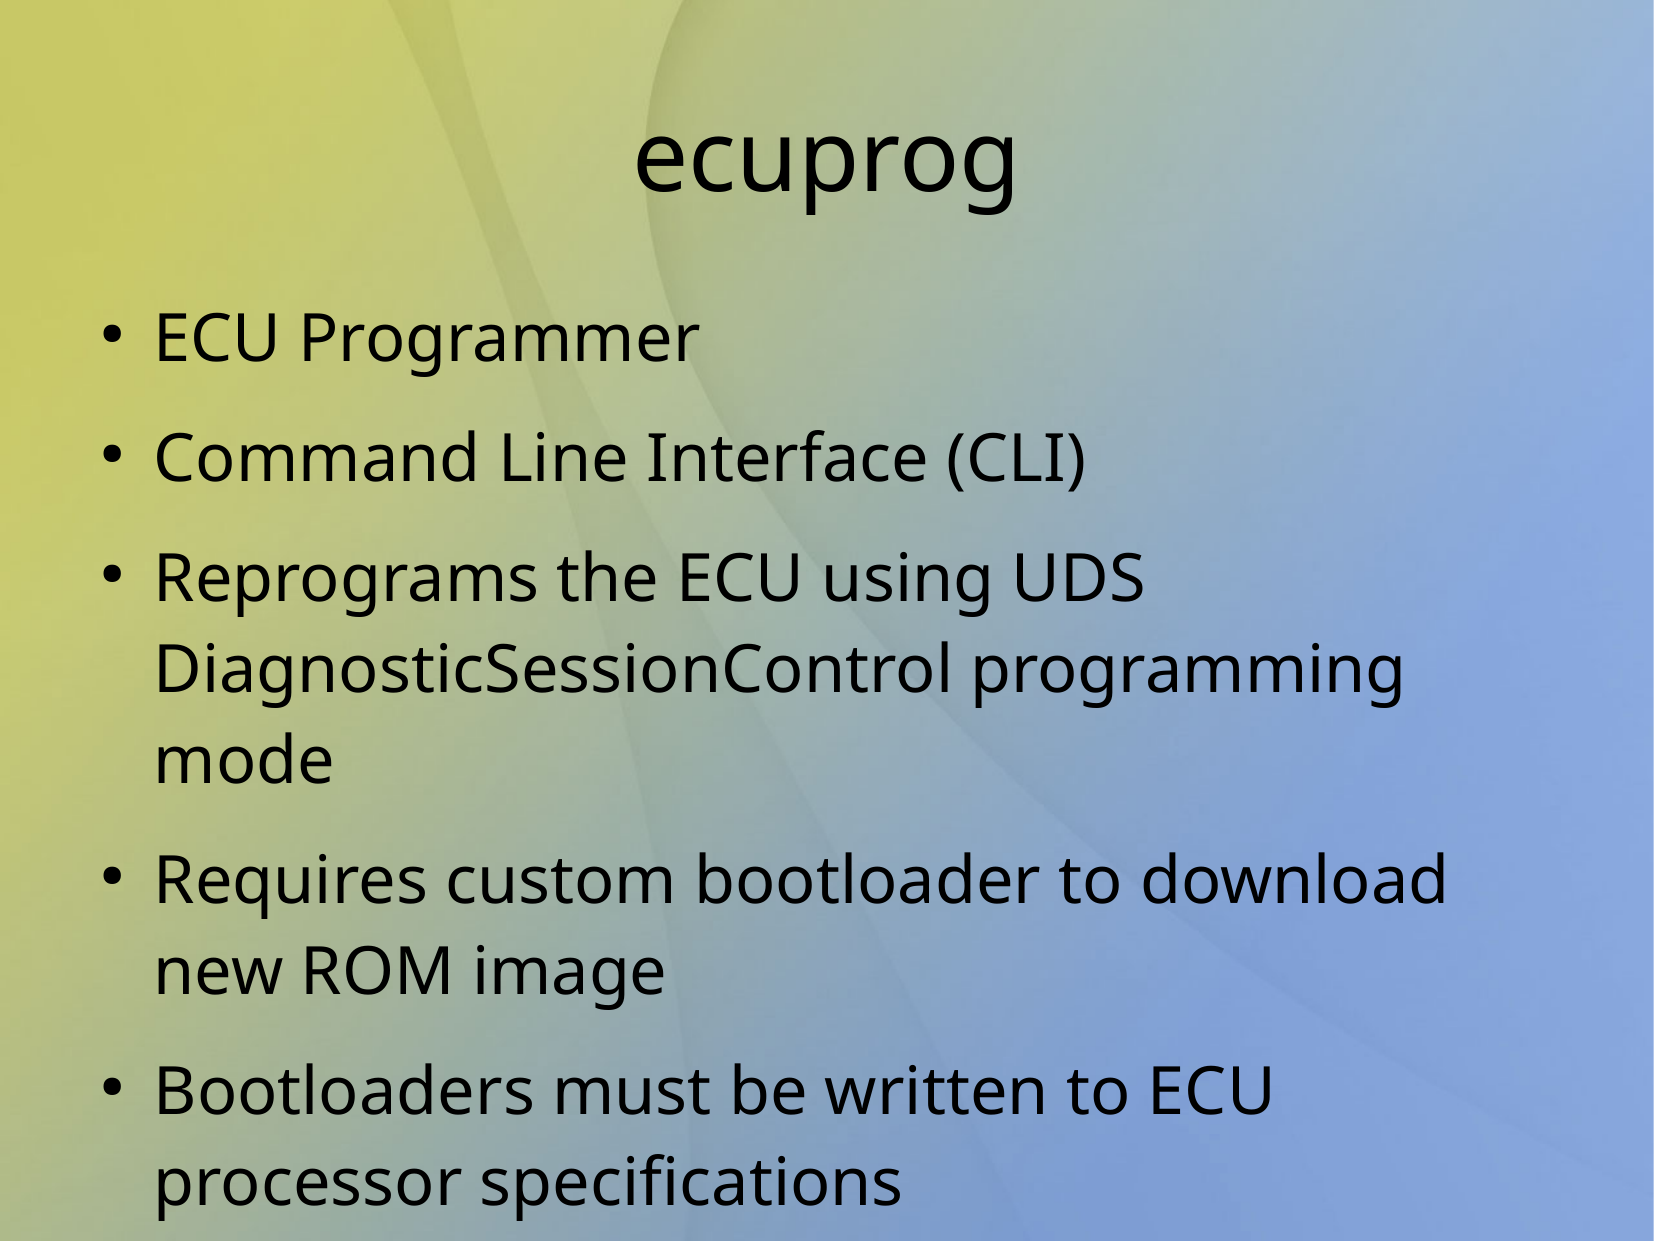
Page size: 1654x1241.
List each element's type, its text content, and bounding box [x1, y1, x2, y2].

title ecuprog [82, 49, 1571, 257]
list ECU Programmer Command Line Interface (CLI) Reprograms the ECU using UDS DiagnosticSessionControl programming mode Requires custom bootloader to download new ROM image Bootloaders must be written to ECU processor specifications [82, 290, 1571, 1142]
picture [0, 0, 1654, 1241]
